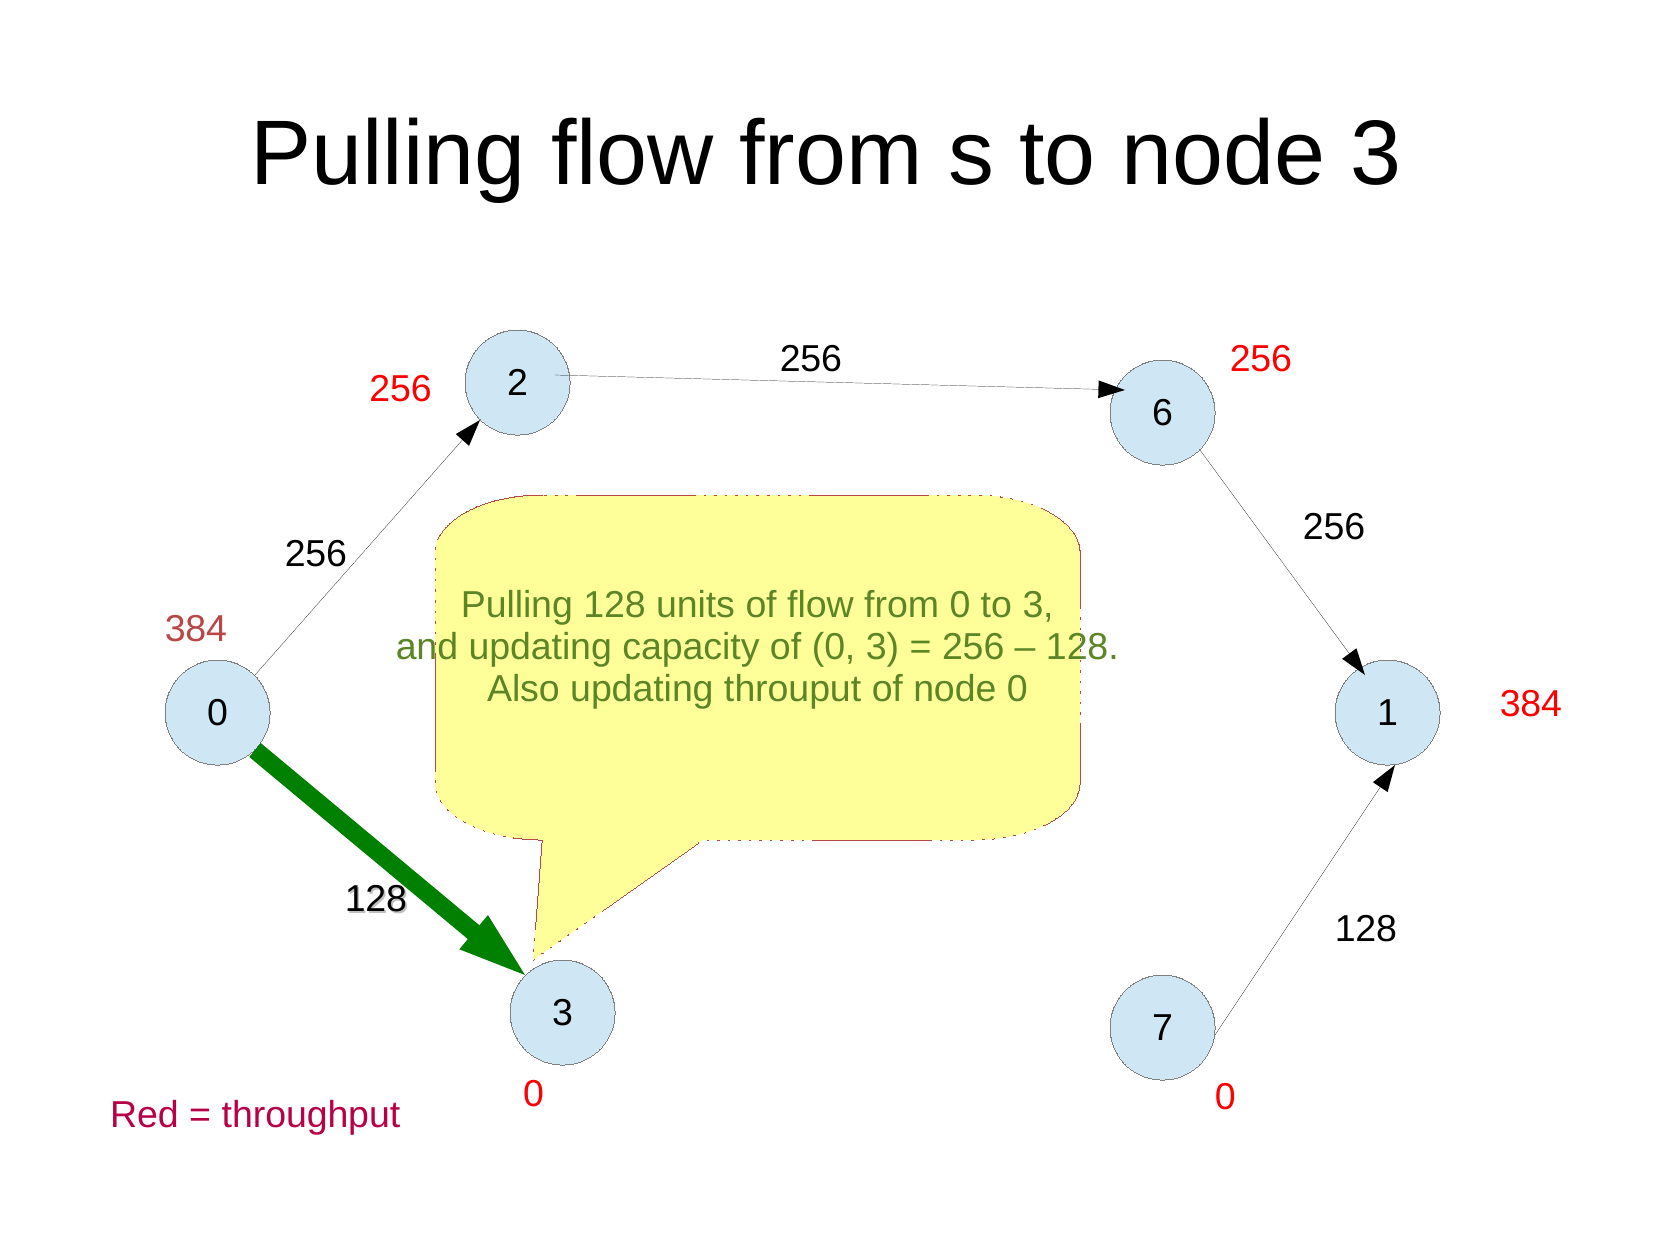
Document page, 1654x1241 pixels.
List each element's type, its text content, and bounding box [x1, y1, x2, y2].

text_box 6 [1110, 360, 1216, 466]
text_box 7 [1110, 975, 1216, 1081]
title Pulling flow from s to node 3 [82, 49, 1571, 257]
text_box Pulling 128 units of flow from 0 to 3, and updating capacity of (0, 3) = 256 – 128. Also updating throuput of node 0 [435, 495, 1081, 961]
text_box 256 [354, 360, 451, 417]
text_box 0 [1200, 1068, 1292, 1126]
text_box 128 [1320, 900, 1412, 961]
text_box 0 [508, 1065, 559, 1122]
text_box 2 [465, 330, 571, 436]
text_box 1 [1335, 660, 1441, 766]
text_box 0 [165, 660, 271, 766]
text_box 384 [150, 600, 242, 657]
text_box 128 [330, 870, 422, 927]
text_box Red = throughput [95, 1086, 416, 1186]
text_box 384 [1485, 675, 1577, 732]
text_box 256 [1288, 498, 1381, 556]
text_box 256 [270, 525, 362, 582]
text_box 256 [1215, 330, 1307, 387]
text_box 3 [510, 960, 616, 1066]
text_box 256 [765, 330, 857, 421]
